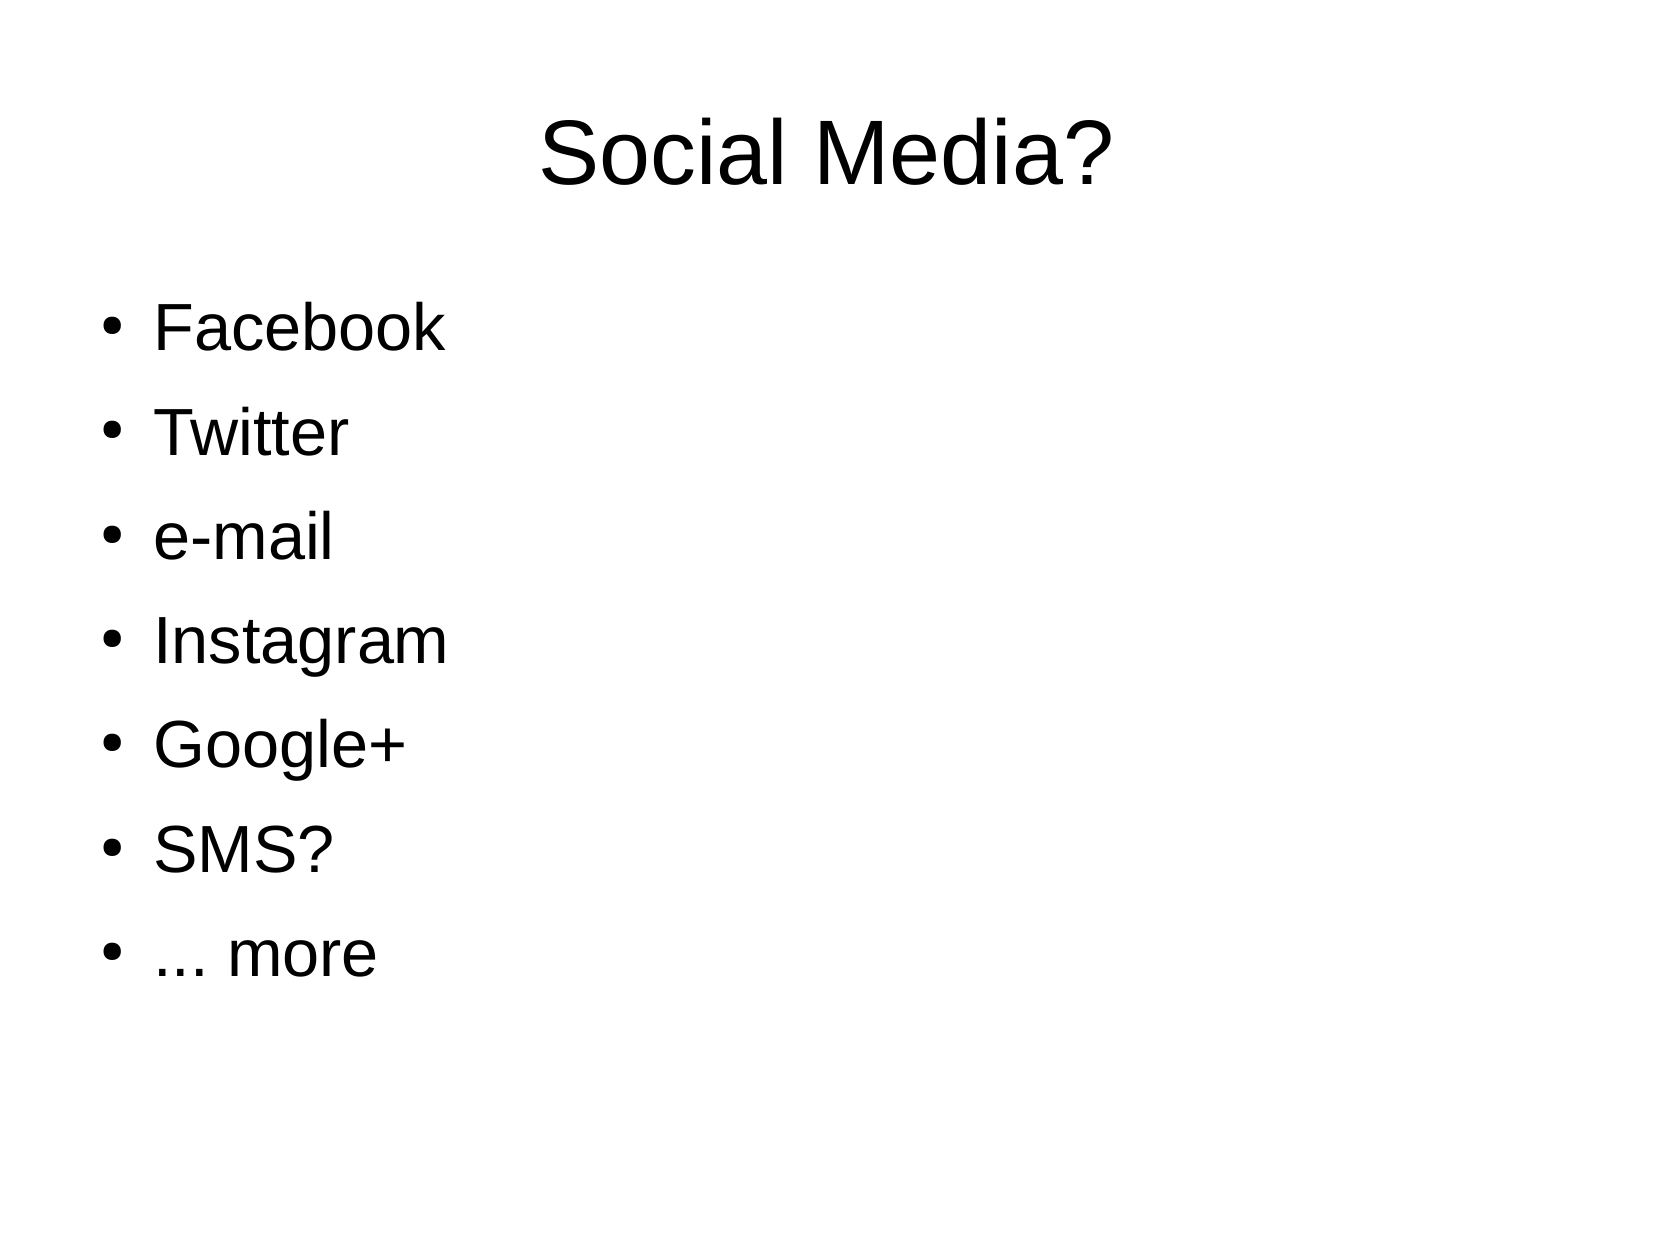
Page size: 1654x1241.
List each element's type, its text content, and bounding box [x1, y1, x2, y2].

list Facebook Twitter e-mail Instagram Google+ SMS? ... more [82, 290, 1571, 1109]
title Social Media? [82, 49, 1571, 257]
